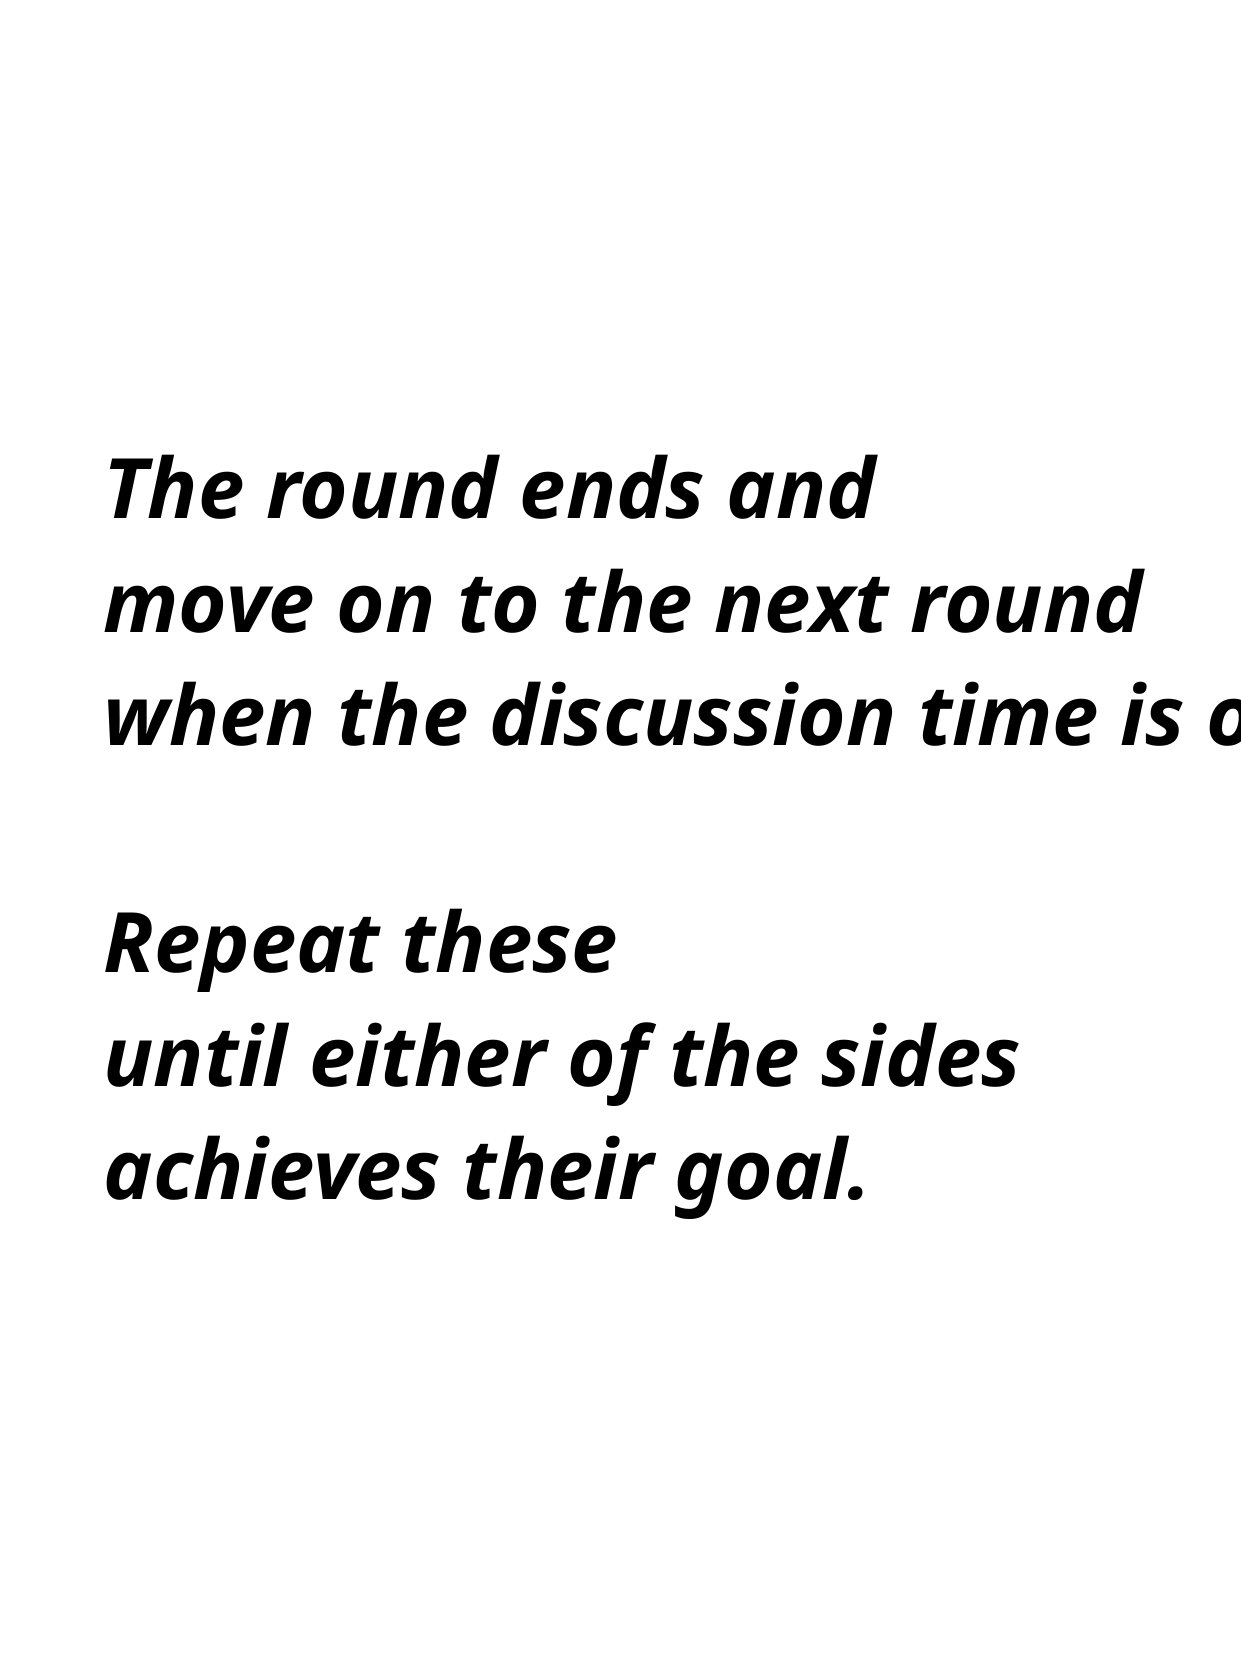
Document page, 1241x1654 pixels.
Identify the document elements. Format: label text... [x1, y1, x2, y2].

text_box The round ends and move on to the next round when the discussion time is over. Repeat these until either of the sides achieves their goal. [88, 439, 1152, 1214]
